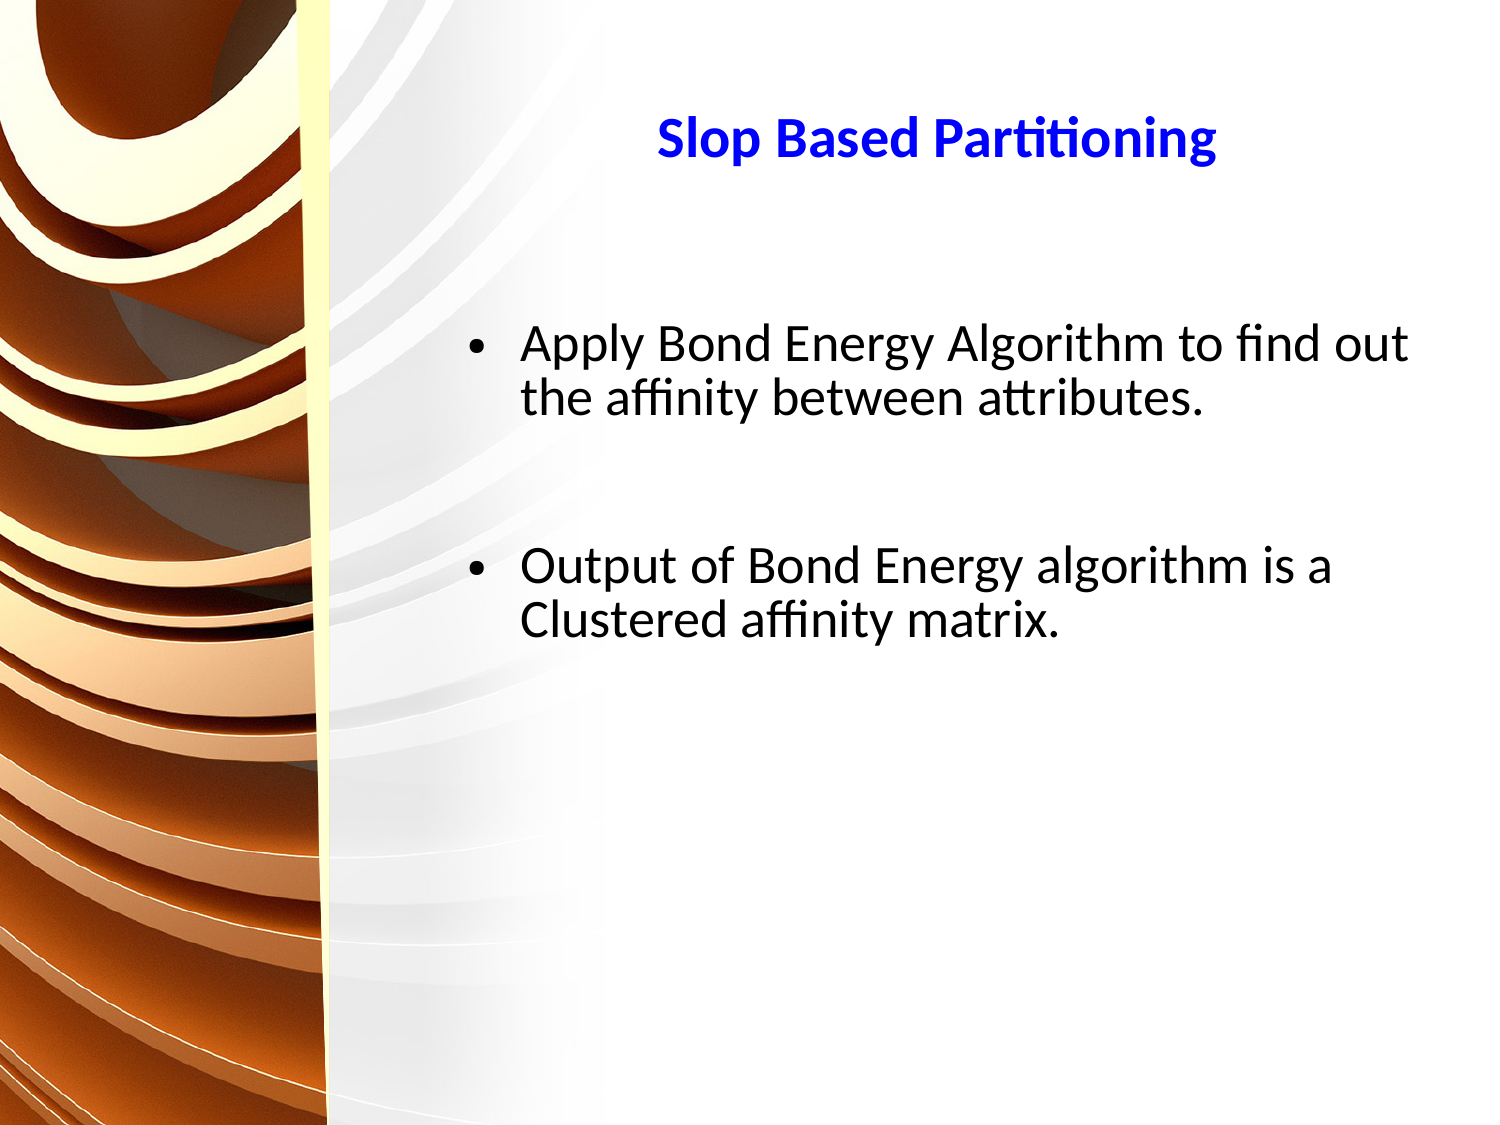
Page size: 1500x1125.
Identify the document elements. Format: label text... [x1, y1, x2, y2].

list Apply Bond Energy Algorithm to find out the affinity between attributes. Output of Bond Energy algorithm is a Clustered affinity matrix. [449, 236, 1425, 1039]
title Slop Based Partitioning [449, 86, 1425, 199]
picture [0, 0, 1500, 1125]
